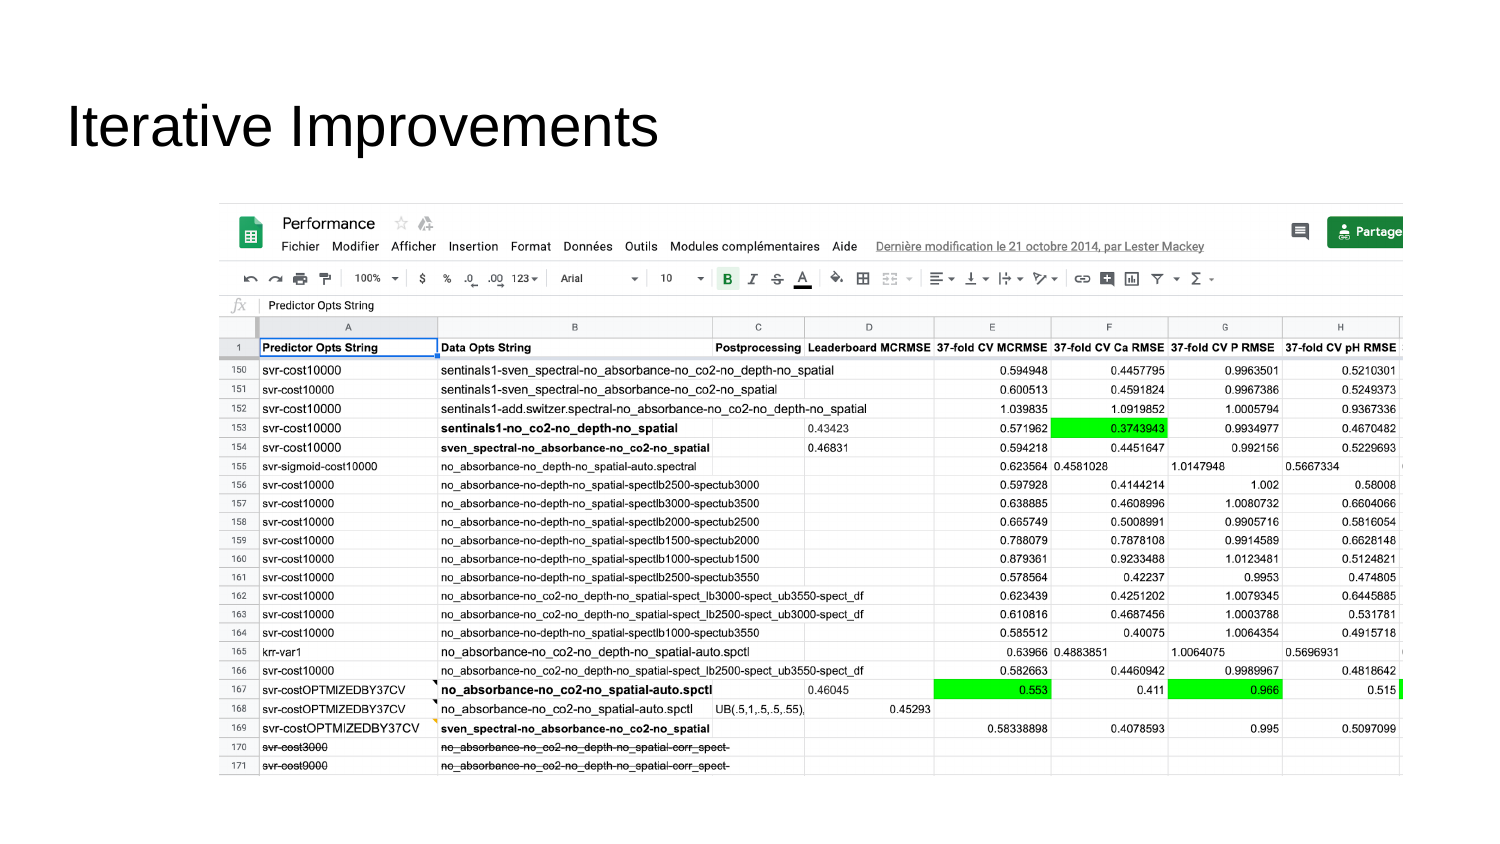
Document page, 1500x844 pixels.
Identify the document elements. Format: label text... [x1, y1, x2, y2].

title Iterative Improvements [51, 72, 1449, 167]
picture [219, 203, 1403, 776]
